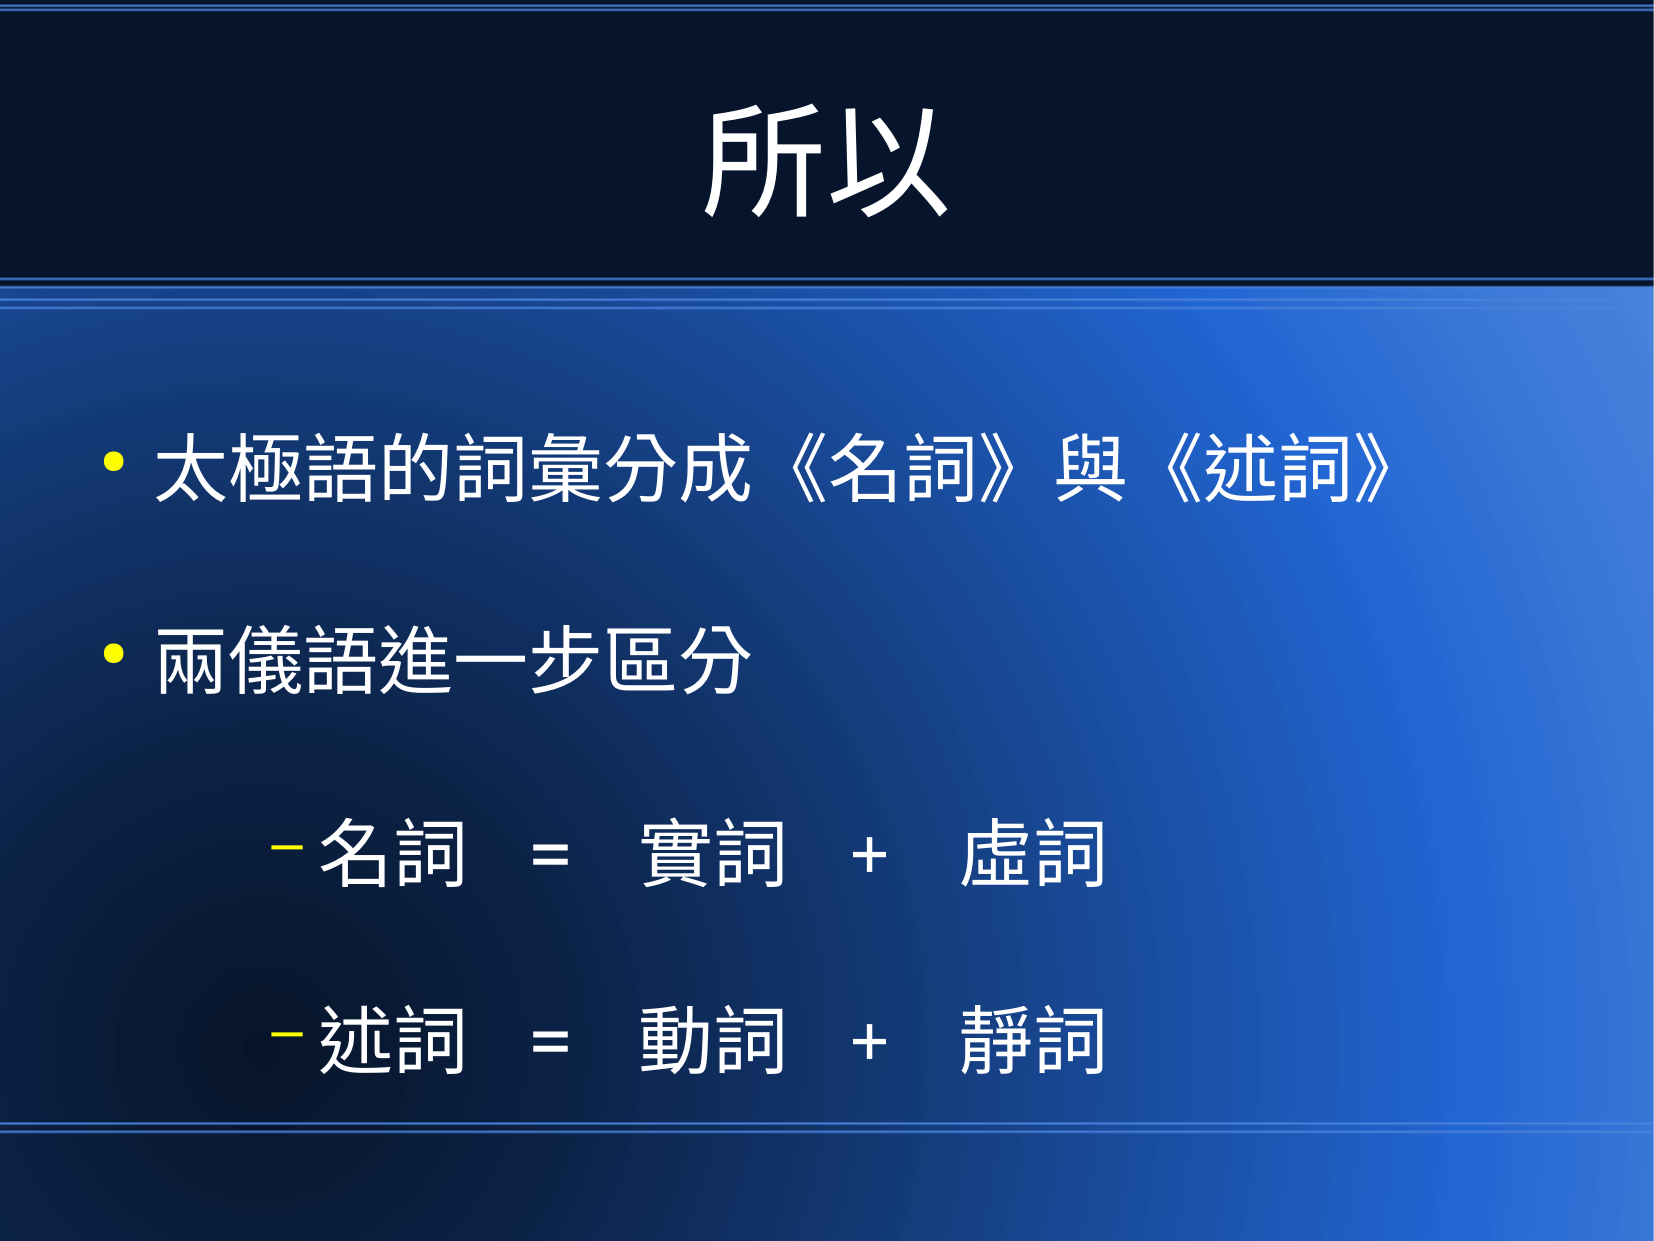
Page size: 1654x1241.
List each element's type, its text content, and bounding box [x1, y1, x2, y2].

list 太極語的詞彙分成《名詞》與《述詞》 兩儀語進一步區分 名詞 = 實詞 + 虛詞 述詞 = 動詞 + 靜詞 [82, 355, 1571, 1241]
picture [0, 0, 1654, 1241]
title 所以 [82, 49, 1571, 257]
